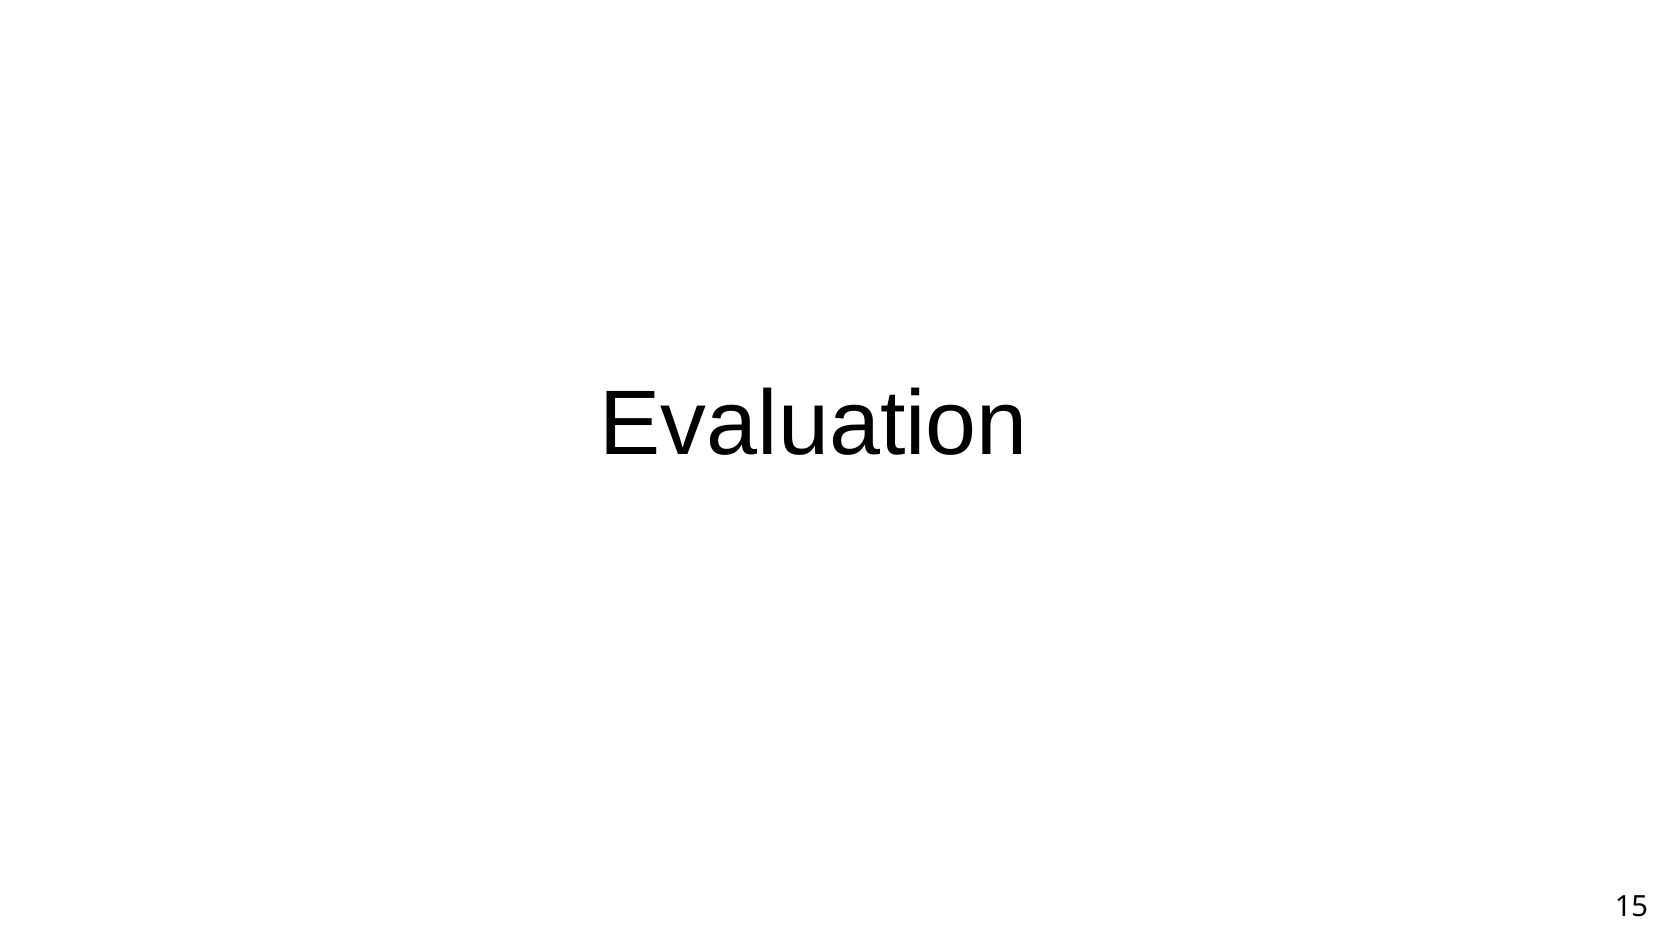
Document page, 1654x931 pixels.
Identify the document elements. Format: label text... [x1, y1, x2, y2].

title Evaluation [70, 345, 1559, 501]
